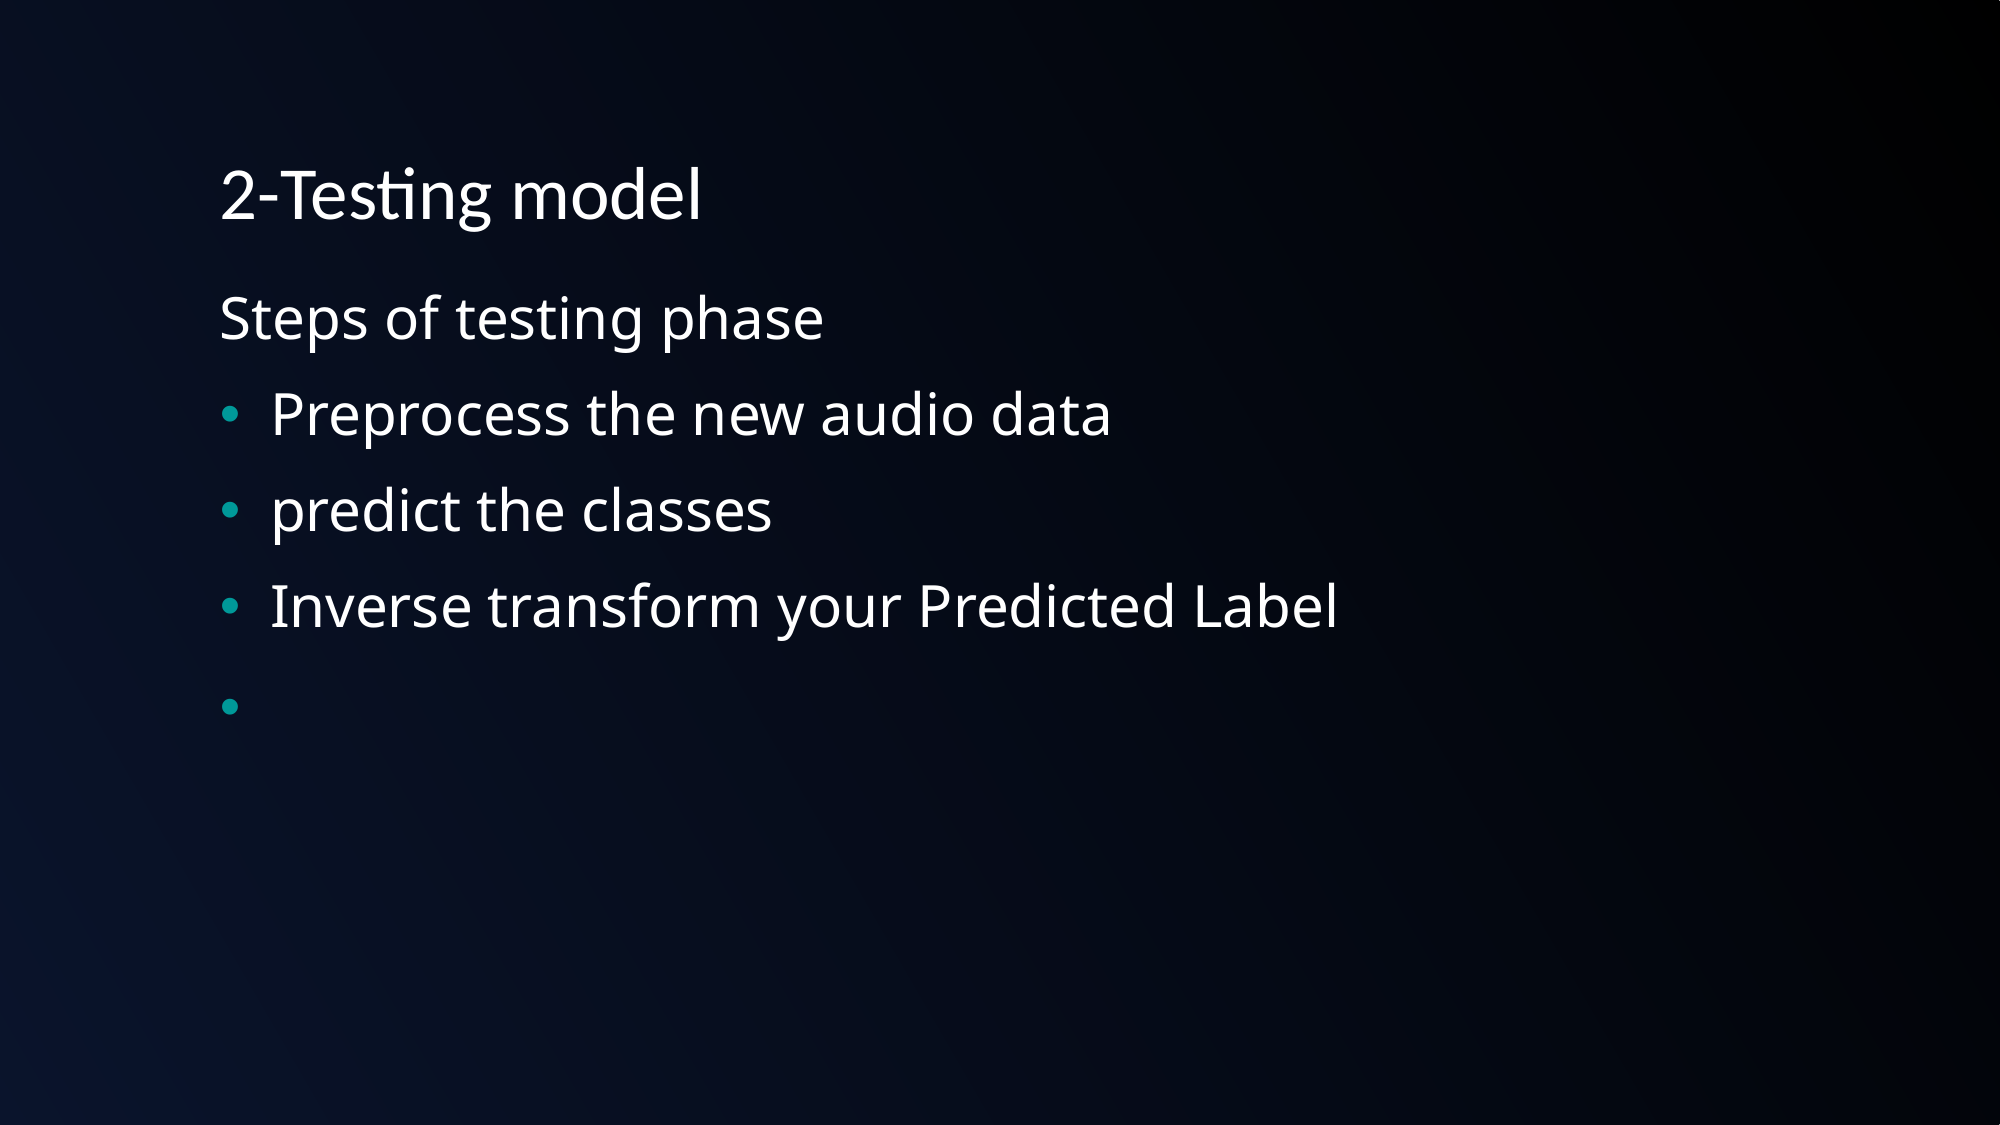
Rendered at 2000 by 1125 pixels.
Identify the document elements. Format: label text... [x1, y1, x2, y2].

list Steps of testing phase Preprocess the new audio data predict the classes Inverse transform your Predicted Label [199, 279, 1900, 1012]
title 2-Testing model [199, 45, 1900, 246]
